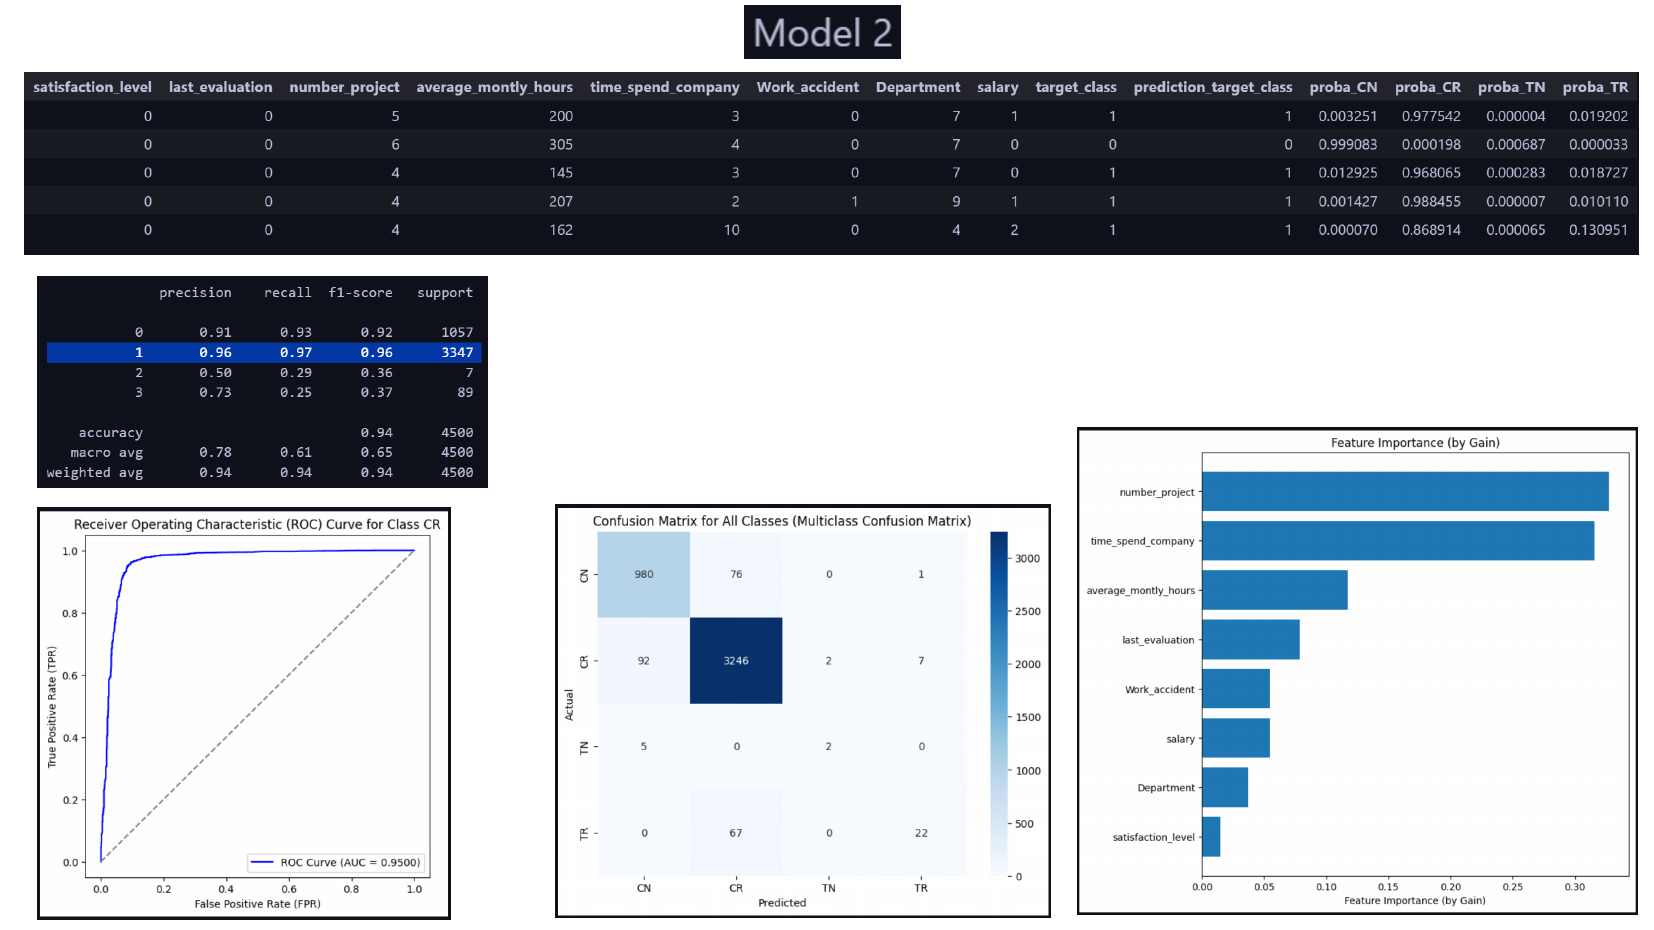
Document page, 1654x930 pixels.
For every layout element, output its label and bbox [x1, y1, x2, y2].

picture [37, 276, 488, 488]
picture [555, 504, 1051, 918]
picture [1077, 427, 1638, 915]
picture [744, 5, 901, 59]
picture [24, 72, 1639, 255]
picture [37, 507, 451, 920]
